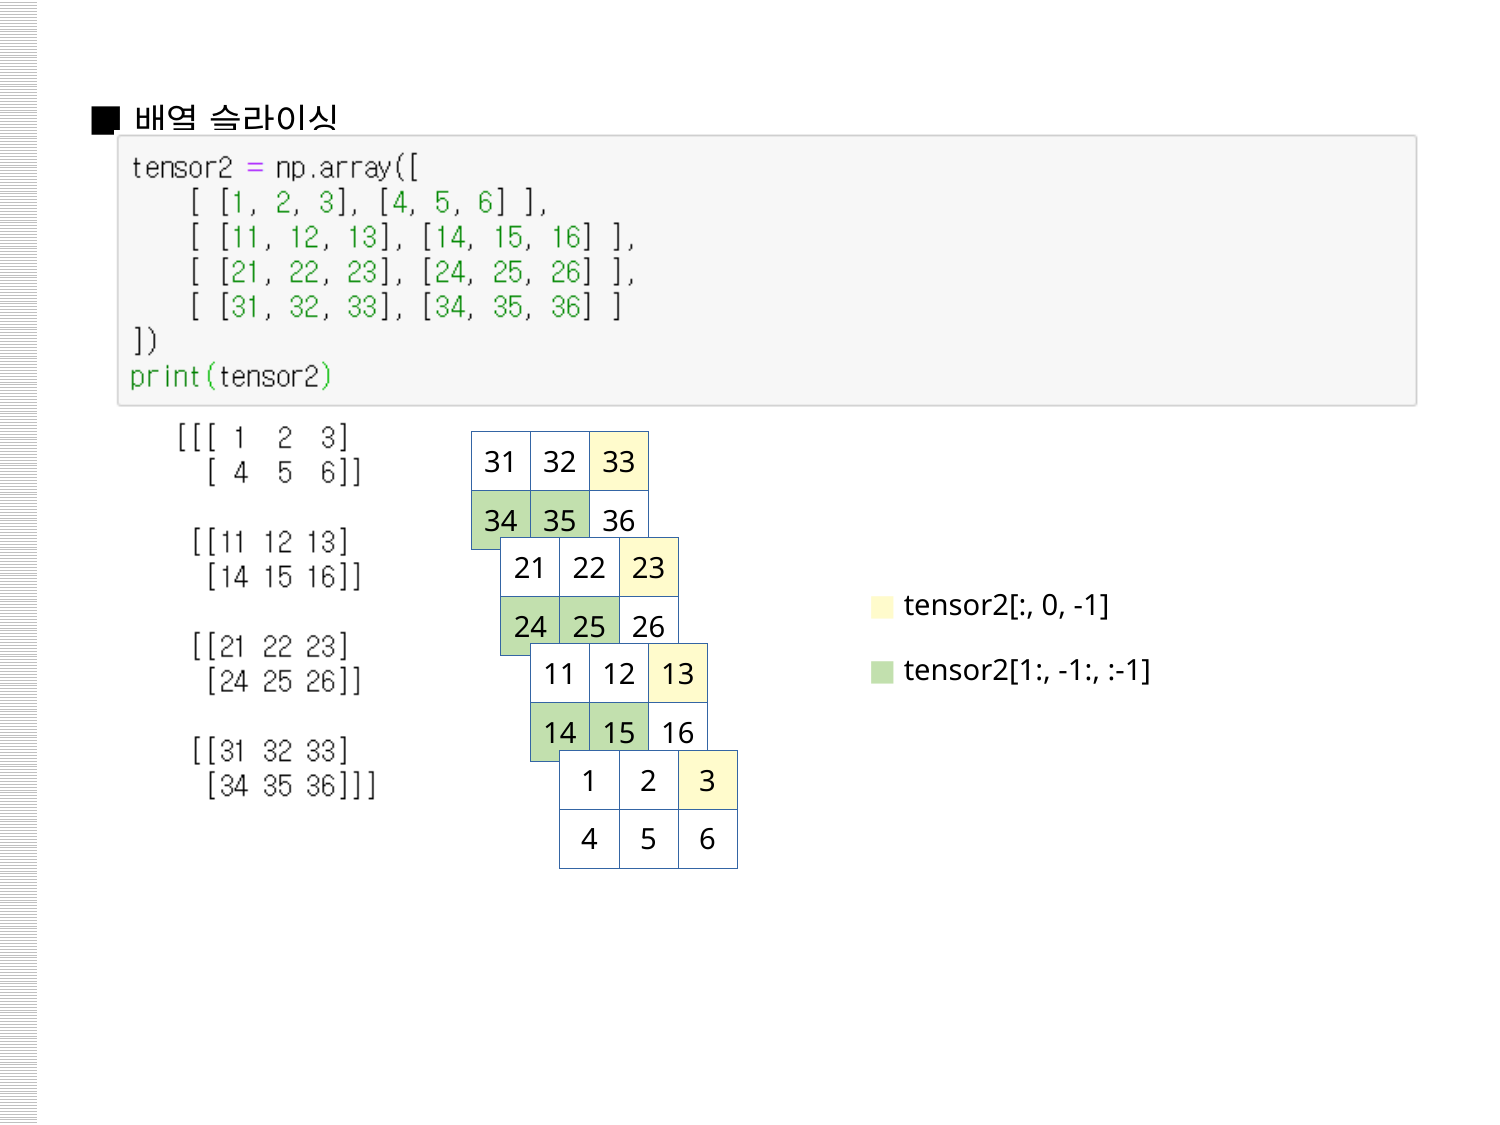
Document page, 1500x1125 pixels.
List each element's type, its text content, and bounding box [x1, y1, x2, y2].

text_box 16 [648, 702, 708, 750]
text_box 15 [589, 702, 648, 750]
text_box 25 [559, 596, 619, 643]
text_box 6 [678, 809, 738, 869]
text_box 23 [619, 537, 679, 596]
text_box 34 [471, 490, 530, 550]
text_box 2 [619, 750, 678, 809]
text_box 35 [530, 490, 589, 537]
text_box 11 [530, 643, 589, 702]
text_box 21 [500, 537, 559, 596]
text_box ■ tensor2[:, 0, -1] [853, 577, 1152, 622]
text_box 36 [589, 490, 649, 537]
text_box 22 [559, 537, 619, 596]
text_box 33 [589, 431, 649, 490]
text_box 12 [589, 643, 648, 702]
text_box 24 [500, 596, 559, 656]
picture [114, 130, 1421, 808]
text_box ■ 배열 슬라이싱 [73, 33, 1453, 990]
text_box 1 [559, 750, 619, 809]
text_box 26 [619, 596, 679, 643]
text_box ■ tensor2[1:, -1:, :-1] [853, 642, 1206, 687]
text_box 5 [619, 809, 678, 869]
text_box 31 [471, 431, 530, 490]
text_box 13 [648, 643, 708, 702]
text_box 4 [559, 809, 619, 869]
text_box 14 [530, 702, 589, 762]
text_box 3 [678, 750, 738, 809]
text_box 32 [530, 431, 589, 490]
